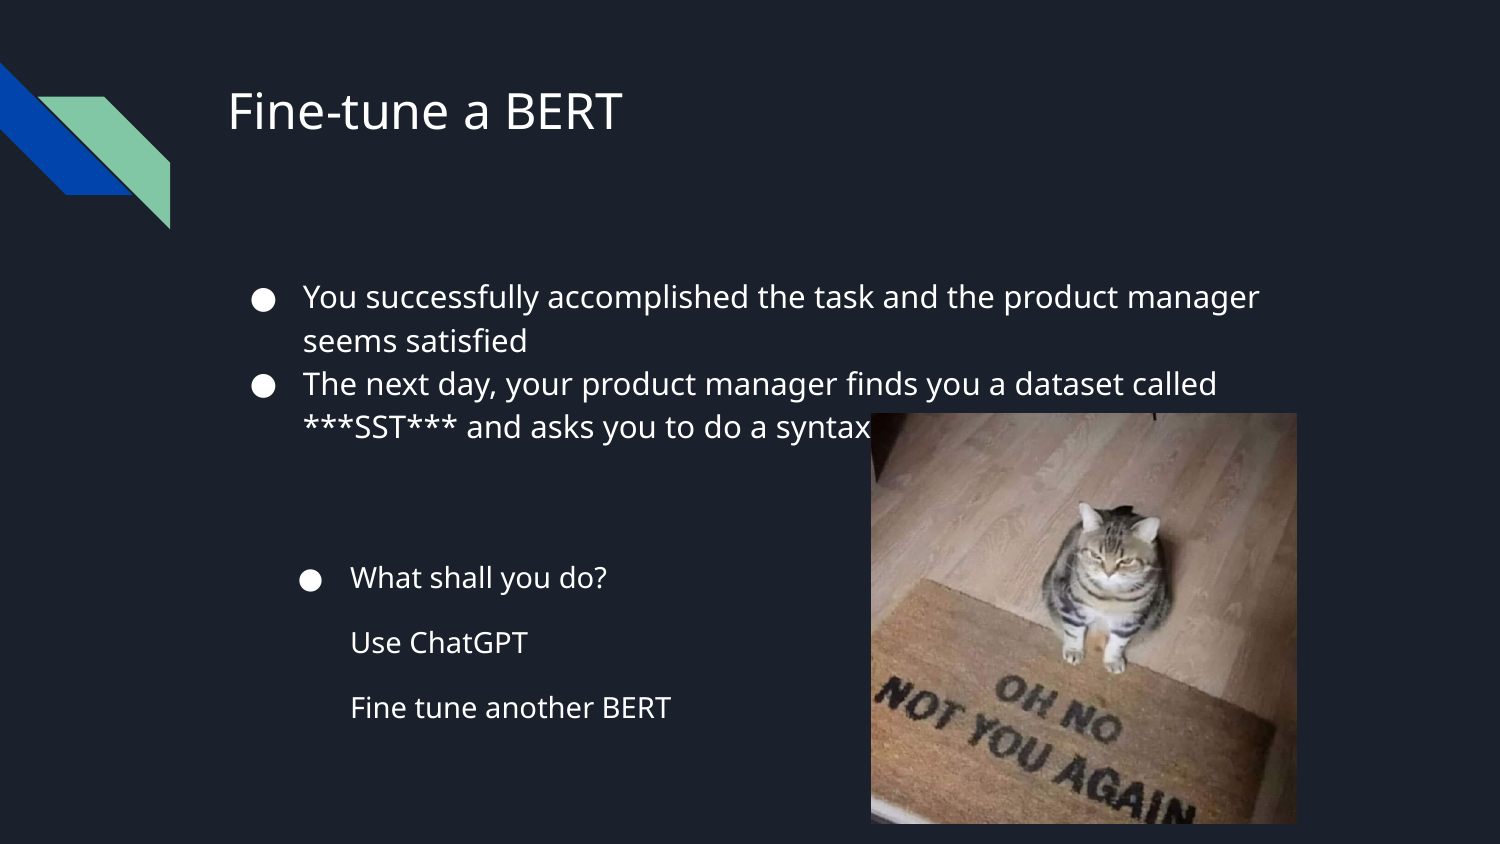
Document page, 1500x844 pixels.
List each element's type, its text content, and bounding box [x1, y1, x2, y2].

list You successfully accomplished the task and the product manager seems satisfied The next day, your product manager finds you a dataset called ***SST*** and asks you to do a syntaxe annotation job [212, 257, 1368, 503]
title Fine-tune a BERT [212, 64, 1368, 215]
picture [871, 413, 1297, 824]
text_box What shall you do? Use ChatGPT Fine tune another BERT [259, 539, 798, 771]
